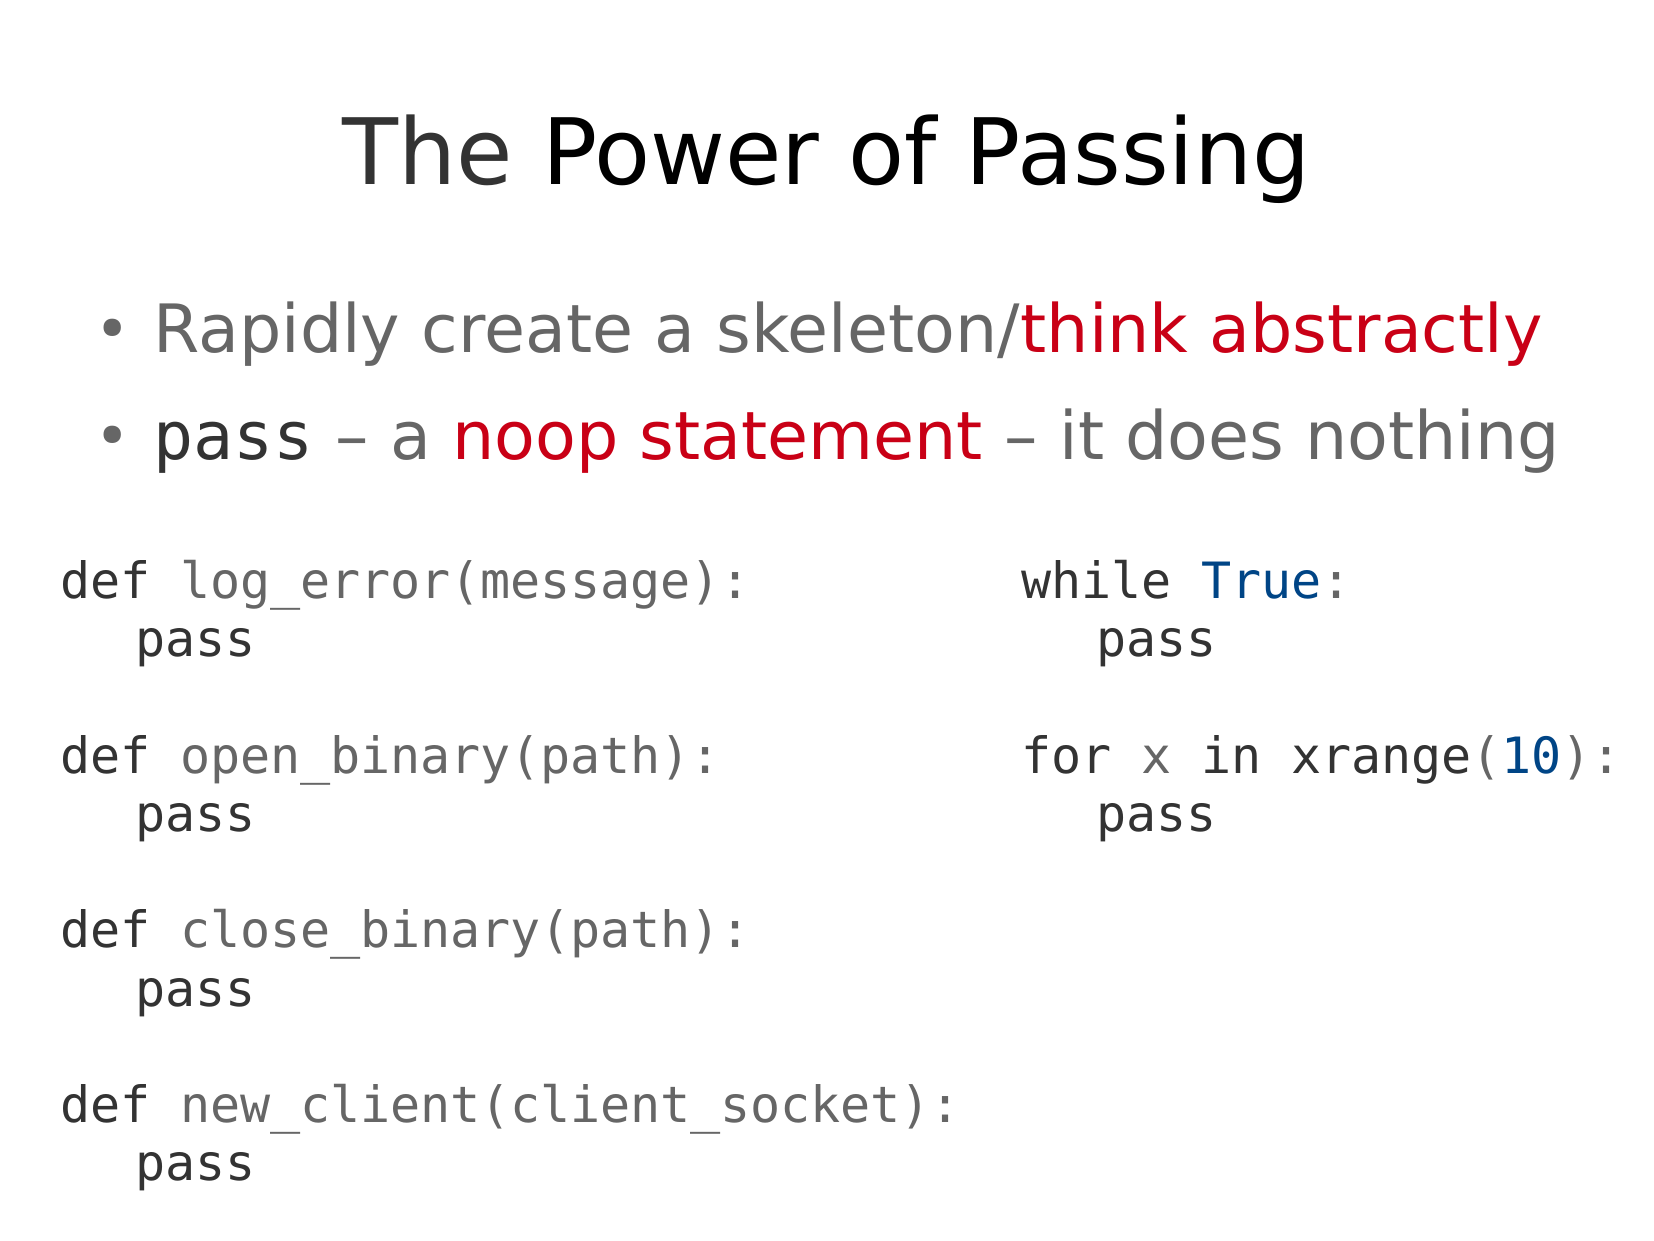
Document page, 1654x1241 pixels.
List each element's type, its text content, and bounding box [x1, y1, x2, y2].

list Rapidly create a skeleton/think abstractly pass – a noop statement – it does nothing [82, 290, 1571, 1109]
text_box def log_error(message): pass def open_binary(path): pass def close_binary(path): pass def new_client(client_socket): pass [45, 544, 979, 1201]
title The Power of Passing [82, 56, 1571, 250]
text_box while True: pass for x in xrange(10): pass [1006, 544, 1639, 851]
